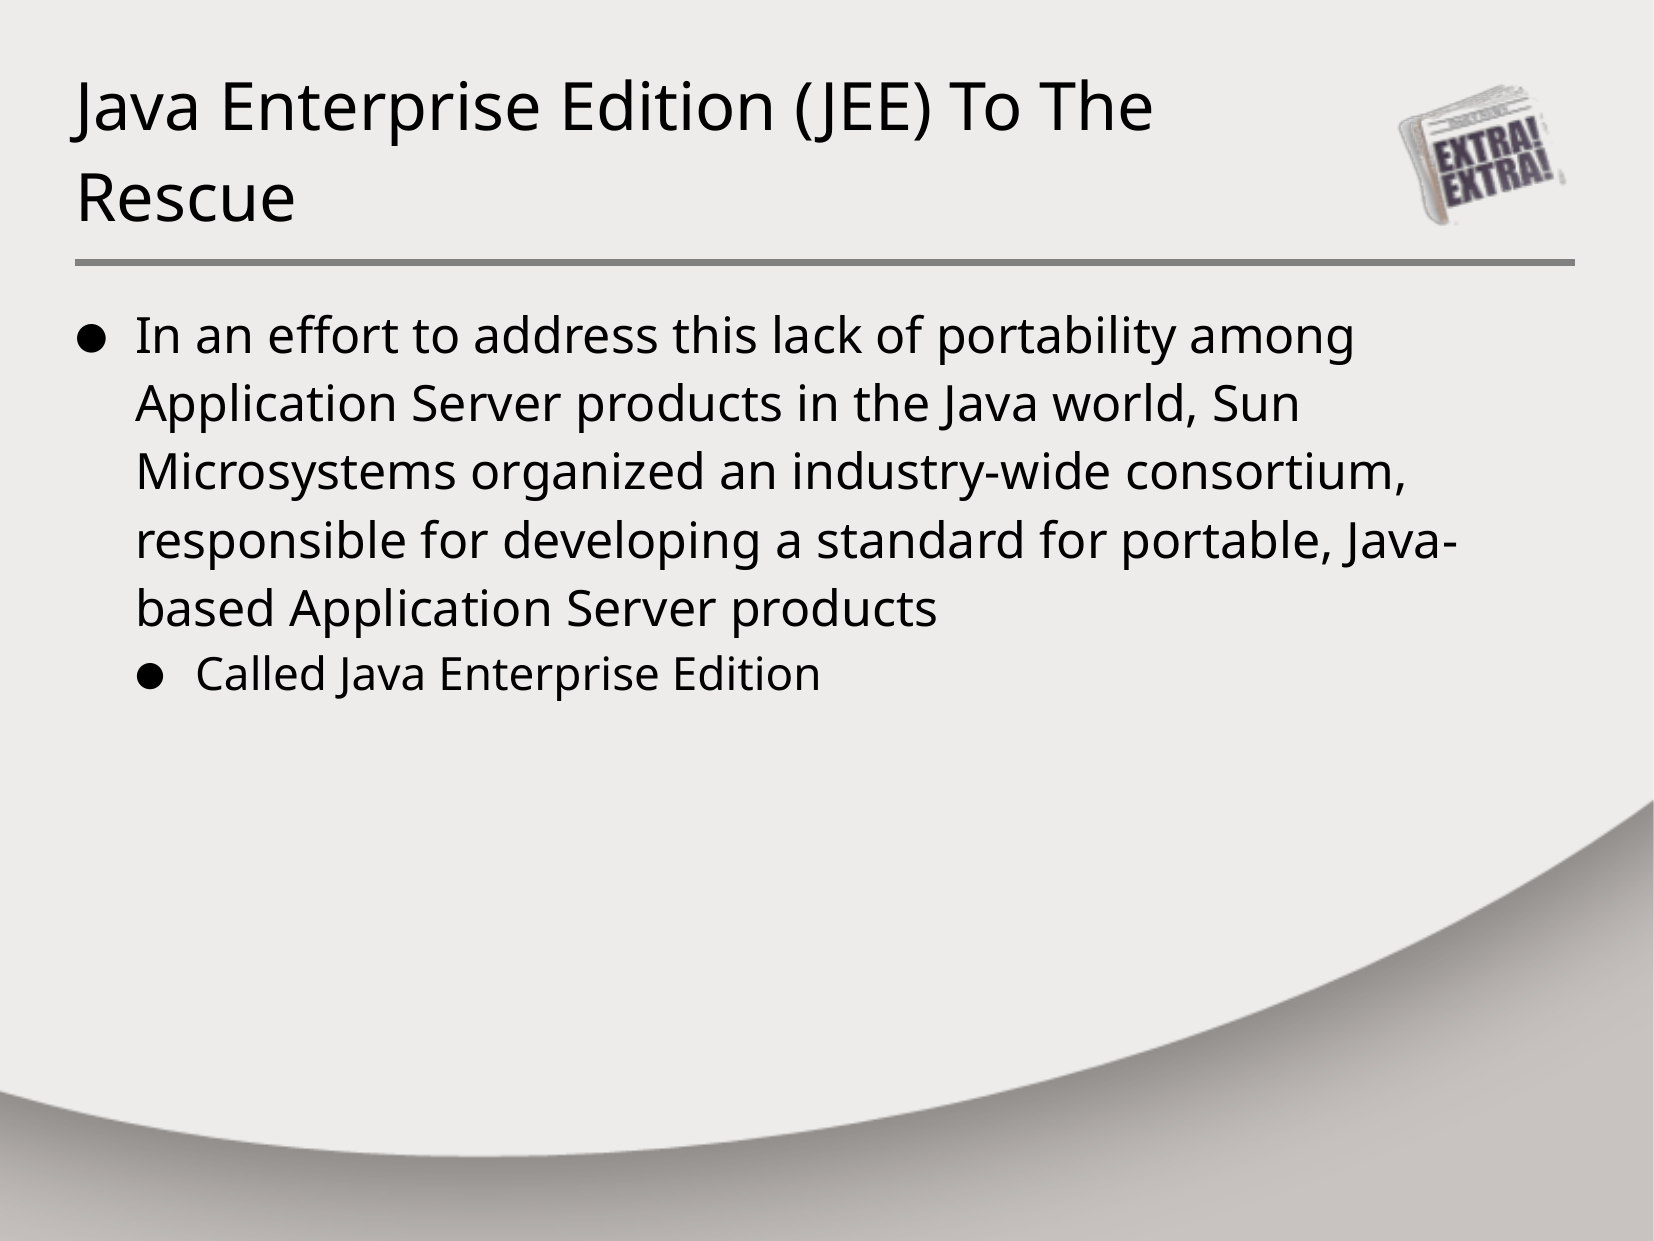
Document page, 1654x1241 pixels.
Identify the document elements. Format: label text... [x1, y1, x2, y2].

list In an effort to address this lack of portability among Application Server products in the Java world, Sun Microsystems organized an industry-wide consortium, responsible for developing a standard for portable, Java-based Application Server products Called Java Enterprise Edition [75, 300, 1576, 1163]
picture [0, 0, 1654, 1241]
title Java Enterprise Edition (JEE) To The Rescue [75, 75, 1388, 226]
